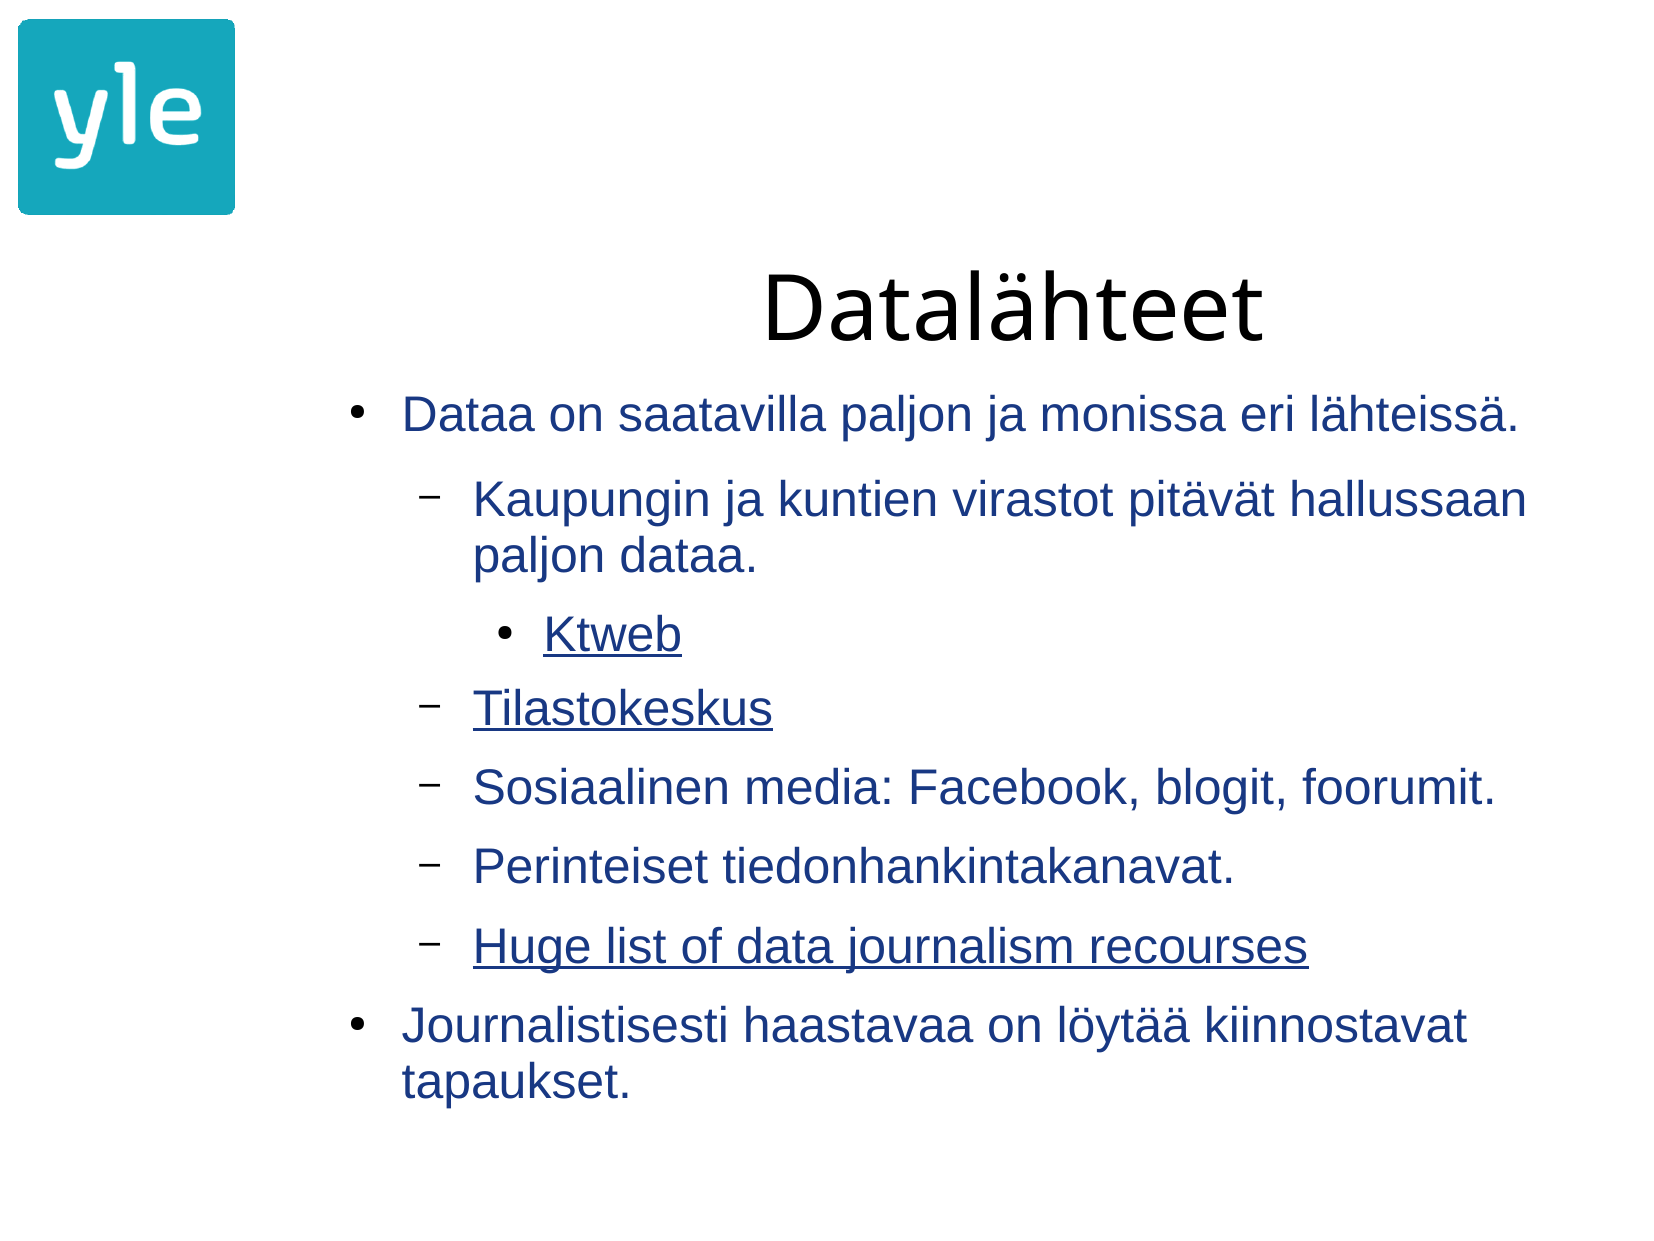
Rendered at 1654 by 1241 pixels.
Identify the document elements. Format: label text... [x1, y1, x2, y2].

picture [18, 19, 235, 215]
list Dataa on saatavilla paljon ja monissa eri lähteissä. Kaupungin ja kuntien virastot pitävät hallussaan paljon dataa. Ktweb Tilastokeskus Sosiaalinen media: Facebook, blogit, foorumit. Perinteiset tiedonhankintakanavat. Huge list of data journalism recourses Journalistisesti haastavaa on löytää kiinnostavat tapaukset. [330, 385, 1627, 1117]
title Datalähteet [351, 254, 1654, 357]
